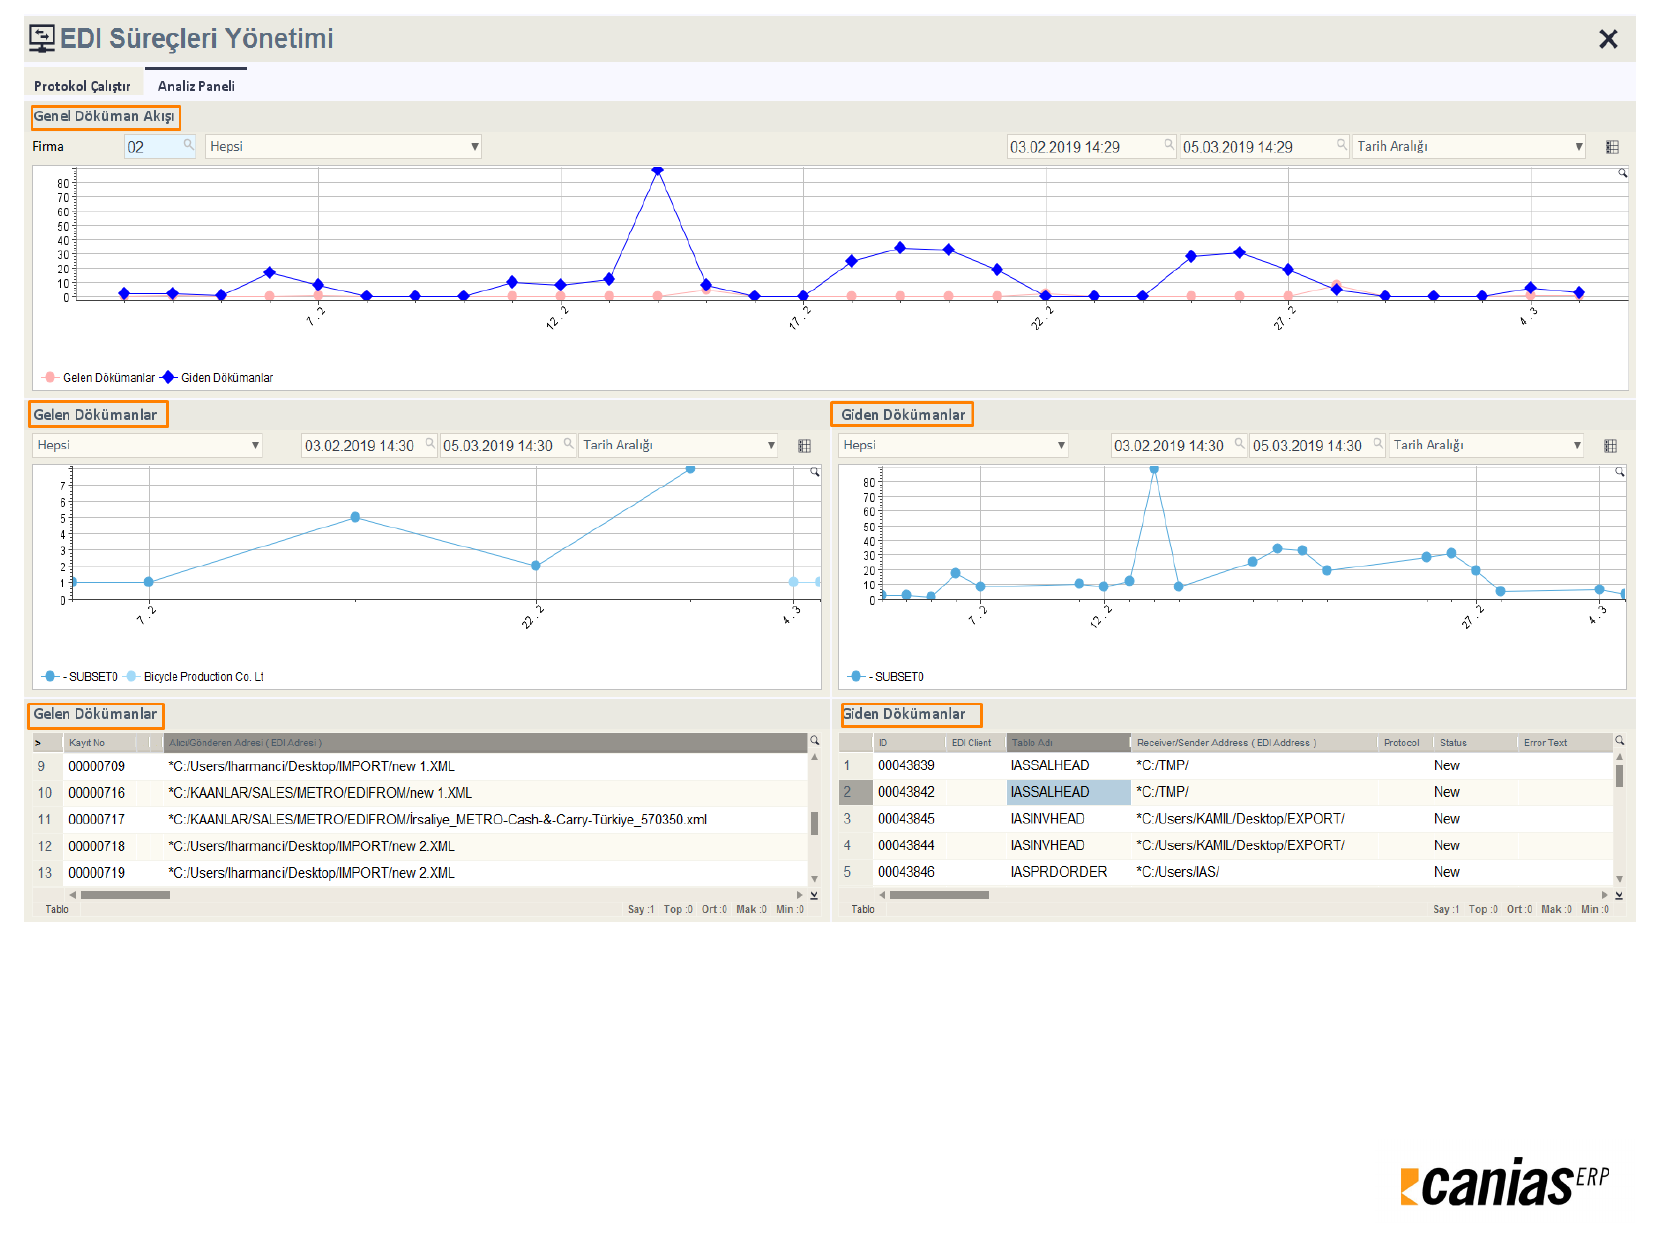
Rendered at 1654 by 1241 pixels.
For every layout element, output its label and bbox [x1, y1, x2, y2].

picture [24, 14, 1636, 922]
picture [1375, 1139, 1635, 1223]
